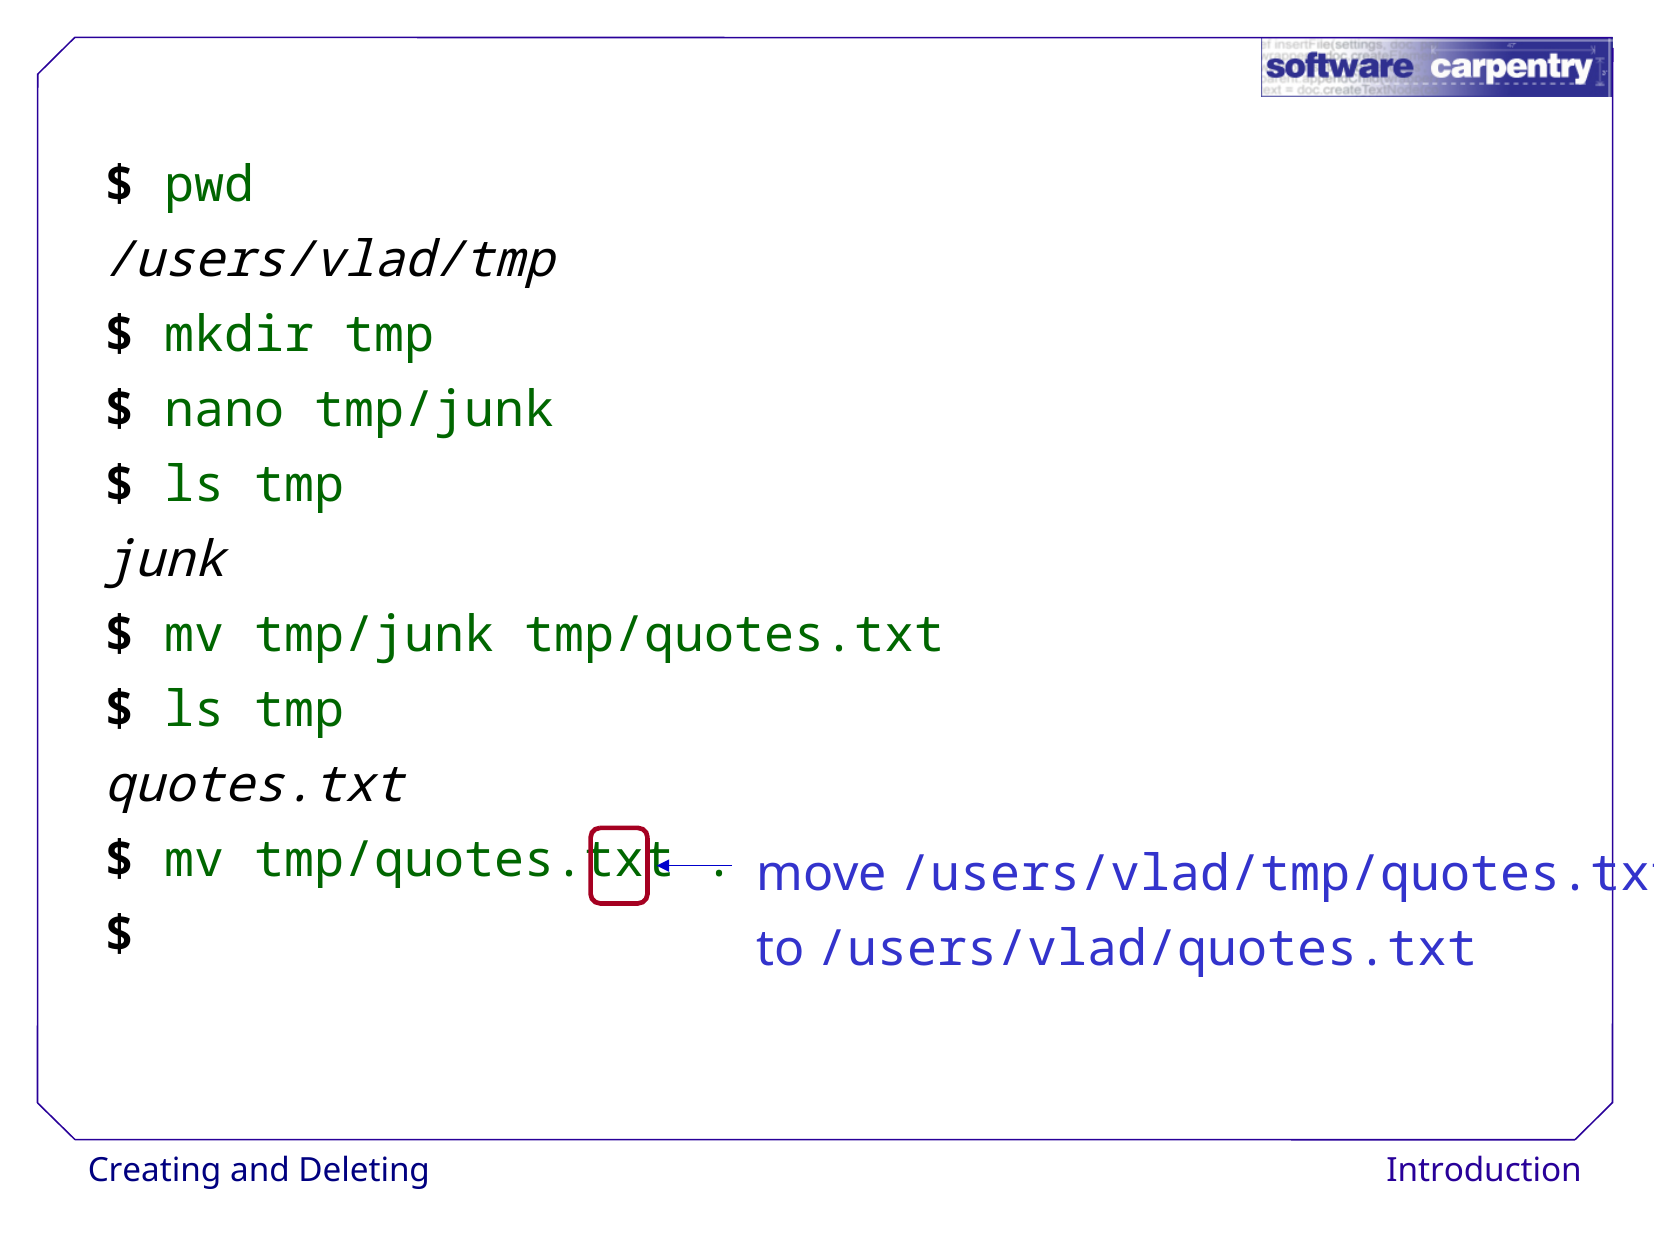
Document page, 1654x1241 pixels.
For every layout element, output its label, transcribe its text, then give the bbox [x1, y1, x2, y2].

picture [1261, 39, 1613, 97]
text_box move /users/vlad/tmp/quotes.txt to /users/vlad/quotes.txt [741, 818, 1602, 1074]
text_box $ pwd /users/vlad/tmp $ mkdir tmp $ nano tmp/junk $ ls tmp junk $ mv tmp/junk tmp/quotes.txt $ ls tmp quotes.txt $ mv tmp/quotes.txt . $ [89, 128, 1512, 1121]
